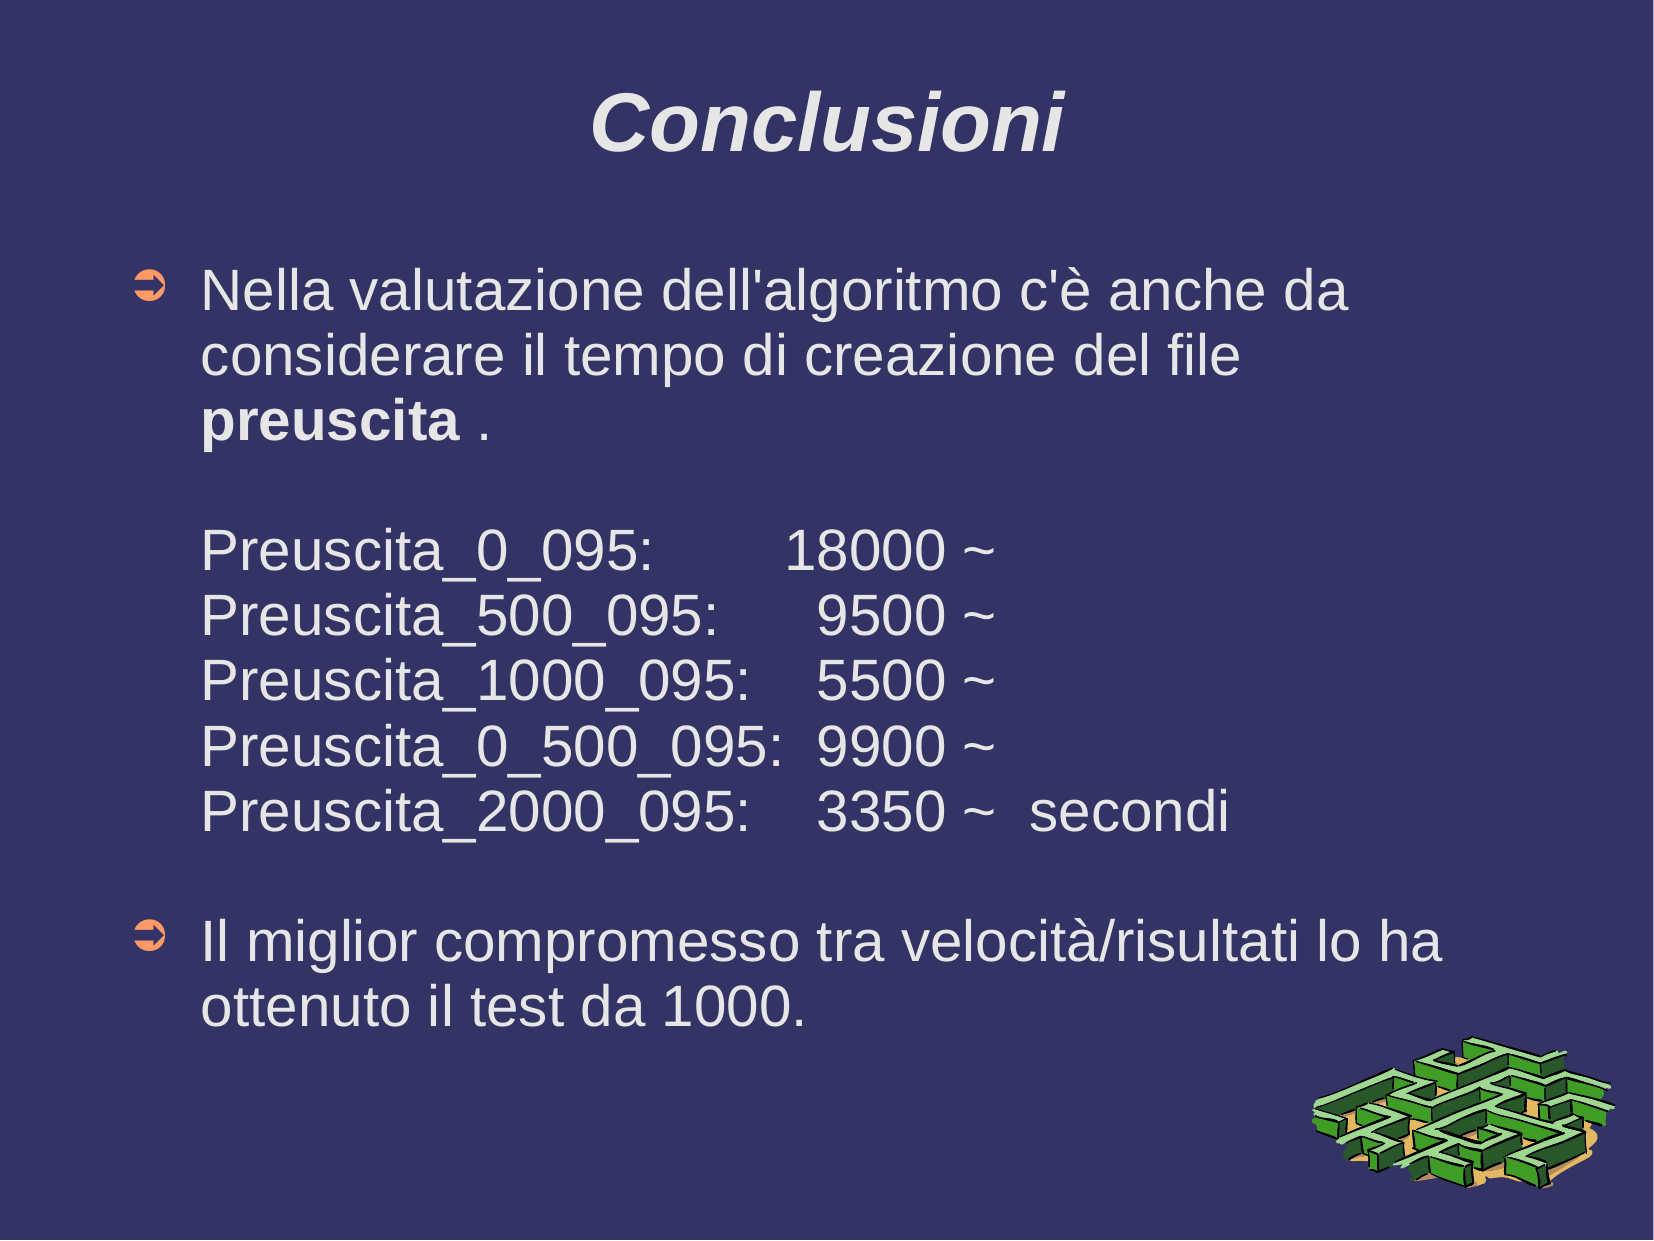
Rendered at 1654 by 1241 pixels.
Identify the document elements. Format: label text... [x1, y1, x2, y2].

list Nella valutazione dell'algoritmo c'è anche da considerare il tempo di creazione del file preuscita . Preuscita_0_095: 18000 ~ Preuscita_500_095: 9500 ~ Preuscita_1000_095: 5500 ~ Preuscita_0_500_095: 9900 ~ Preuscita_2000_095: 3350 ~ secondi Il miglior compromesso tra velocità/risultati lo ha ottenuto il test da 1000. [118, 258, 1509, 1048]
title Conclusioni [121, 19, 1534, 227]
